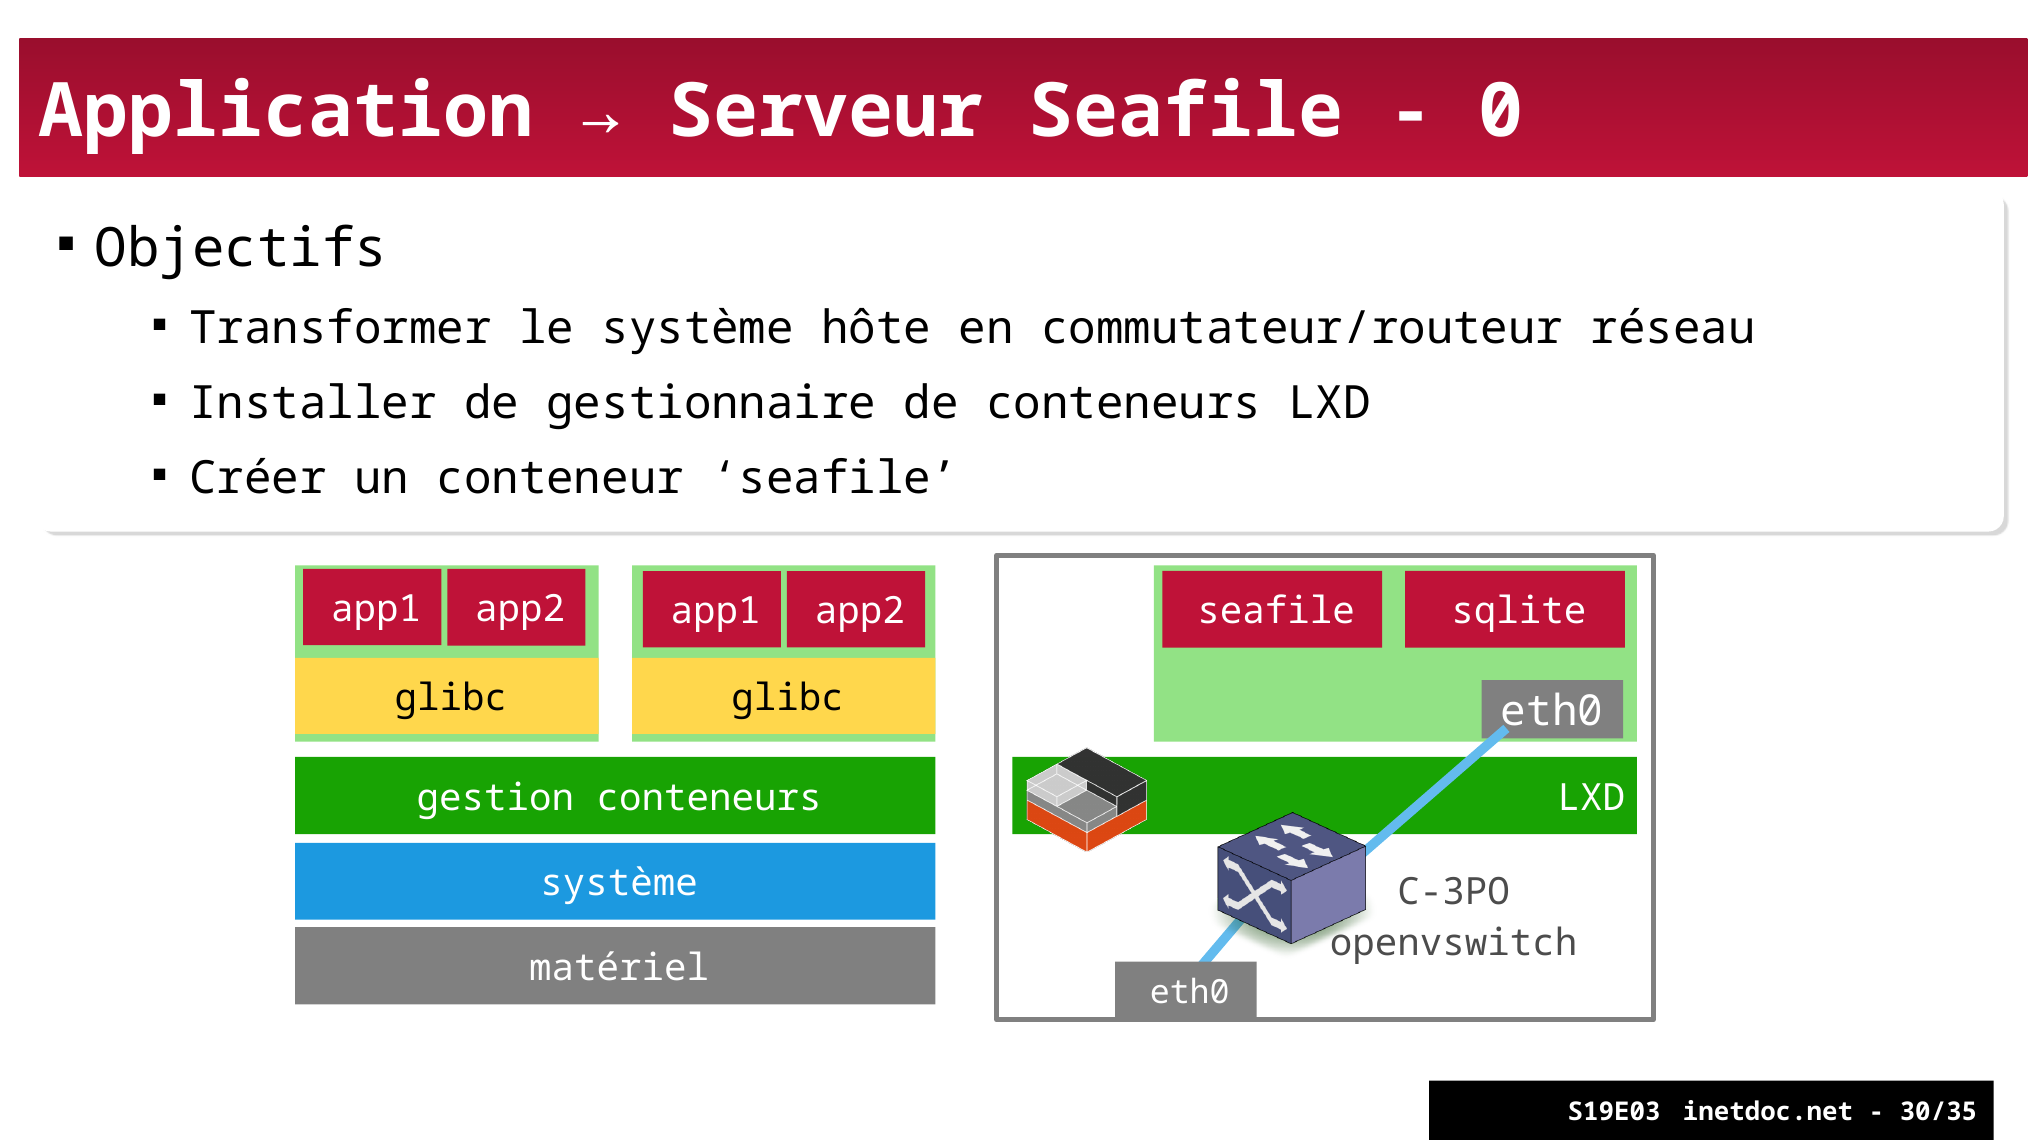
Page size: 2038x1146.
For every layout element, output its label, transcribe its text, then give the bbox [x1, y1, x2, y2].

picture [1205, 812, 1380, 962]
text_box seafile [1162, 570, 1383, 648]
text_box app2 [447, 568, 586, 646]
text_box LXD [1392, 756, 1637, 835]
text_box gestion conteneurs [295, 756, 936, 835]
text_box eth0 [1481, 680, 1624, 739]
text_box [1153, 565, 1637, 742]
text_box C-3PO openvswitch [1310, 853, 1638, 1001]
text_box Application → Serveur Seafile - 0 [19, 38, 2028, 177]
text_box S19E03 inetdoc.net - <numéro>/35 [1429, 1080, 1994, 1140]
text_box glibc [632, 657, 936, 734]
text_box [295, 565, 599, 657]
text_box Objectifs Transformer le système hôte en commutateur/routeur réseau Installer de gestionnaire de conteneurs LXD Créer un conteneur ‘seafile’ [35, 188, 2004, 532]
text_box système [295, 842, 936, 920]
text_box eth0 [1115, 961, 1257, 1020]
text_box LXD [1147, 756, 1466, 835]
text_box app1 [642, 571, 781, 648]
text_box [632, 565, 936, 657]
text_box app2 [786, 571, 926, 648]
text_box sqlite [1405, 570, 1625, 648]
text_box [632, 734, 936, 742]
text_box LXD [1012, 756, 1026, 835]
text_box glibc [295, 657, 599, 734]
text_box [295, 734, 599, 742]
picture [1026, 747, 1147, 852]
text_box app1 [303, 568, 442, 646]
text_box matériel [295, 927, 936, 1005]
